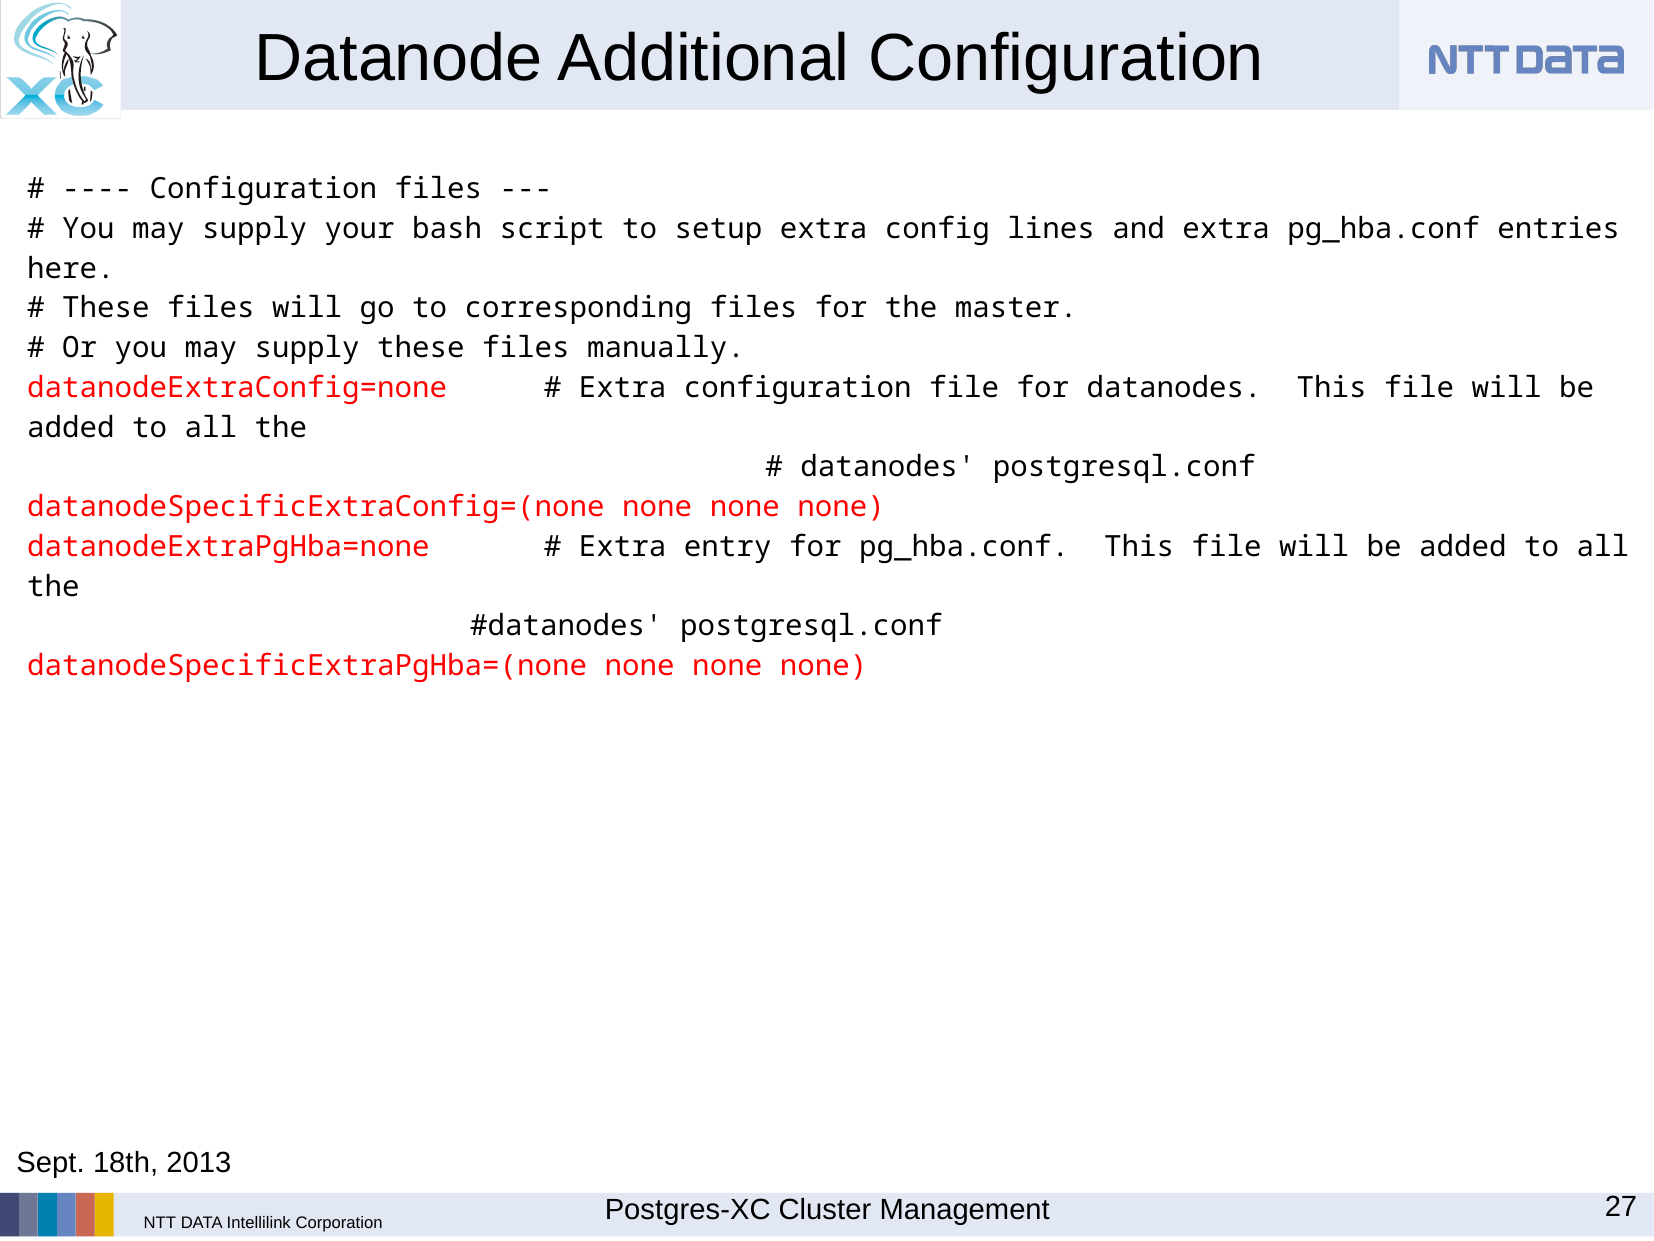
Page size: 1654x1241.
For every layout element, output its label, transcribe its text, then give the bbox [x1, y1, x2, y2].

picture [1429, 45, 1624, 74]
text_box # ---- Configuration files --- # You may supply your bash script to setup extra config lines and extra pg_hba.conf entries here. # These files will go to corresponding files for the master. # Or you may supply these files manually. datanodeExtraConfig=none # Extra configuration file for datanodes. This file will be added to all the # datanodes' postgresql.conf datanodeSpecificExtraConfig=(none none none none) datanodeExtraPgHba=none # Extra entry for pg_hba.conf. This file will be added to all the #datanodes' postgresql.conf datanodeSpecificExtraPgHba=(none none none none) [12, 159, 1654, 1010]
title Datanode Additional Configuration [120, 3, 1399, 110]
picture [0, 0, 121, 119]
